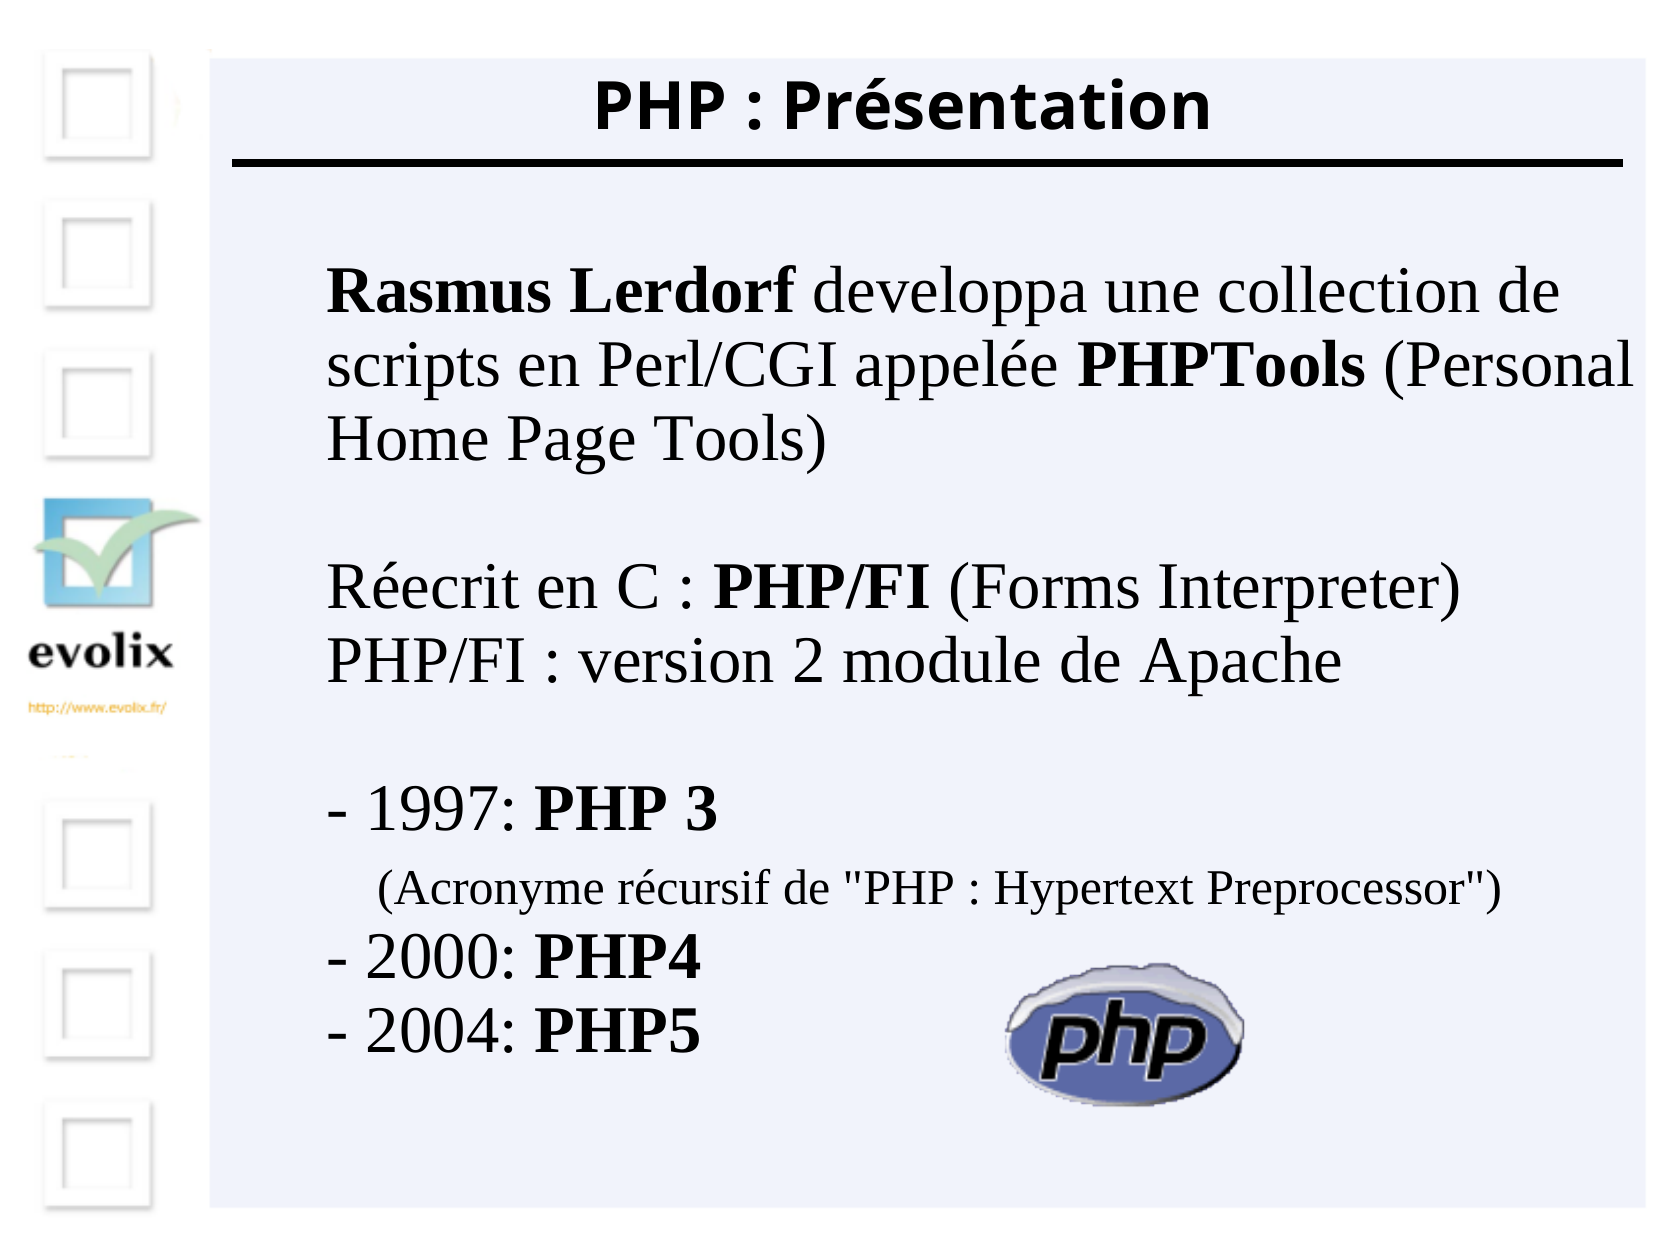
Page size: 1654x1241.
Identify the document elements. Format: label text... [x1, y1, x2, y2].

picture [0, 49, 1654, 1218]
title PHP : Présentation [415, 0, 1391, 192]
picture [989, 961, 1266, 1110]
subtitle Rasmus Lerdorf developpa une collection de scripts en Perl/CGI appelée PHPTools (Personal Home Page Tools) Réecrit en C : PHP/FI (Forms Interpreter) PHP/FI : version 2 module de Apache - 1997: PHP 3 (Acronyme récursif de "PHP : Hypertext Preprocessor") - 2000: PHP4 - 2004: PHP5 [251, 192, 1638, 1201]
